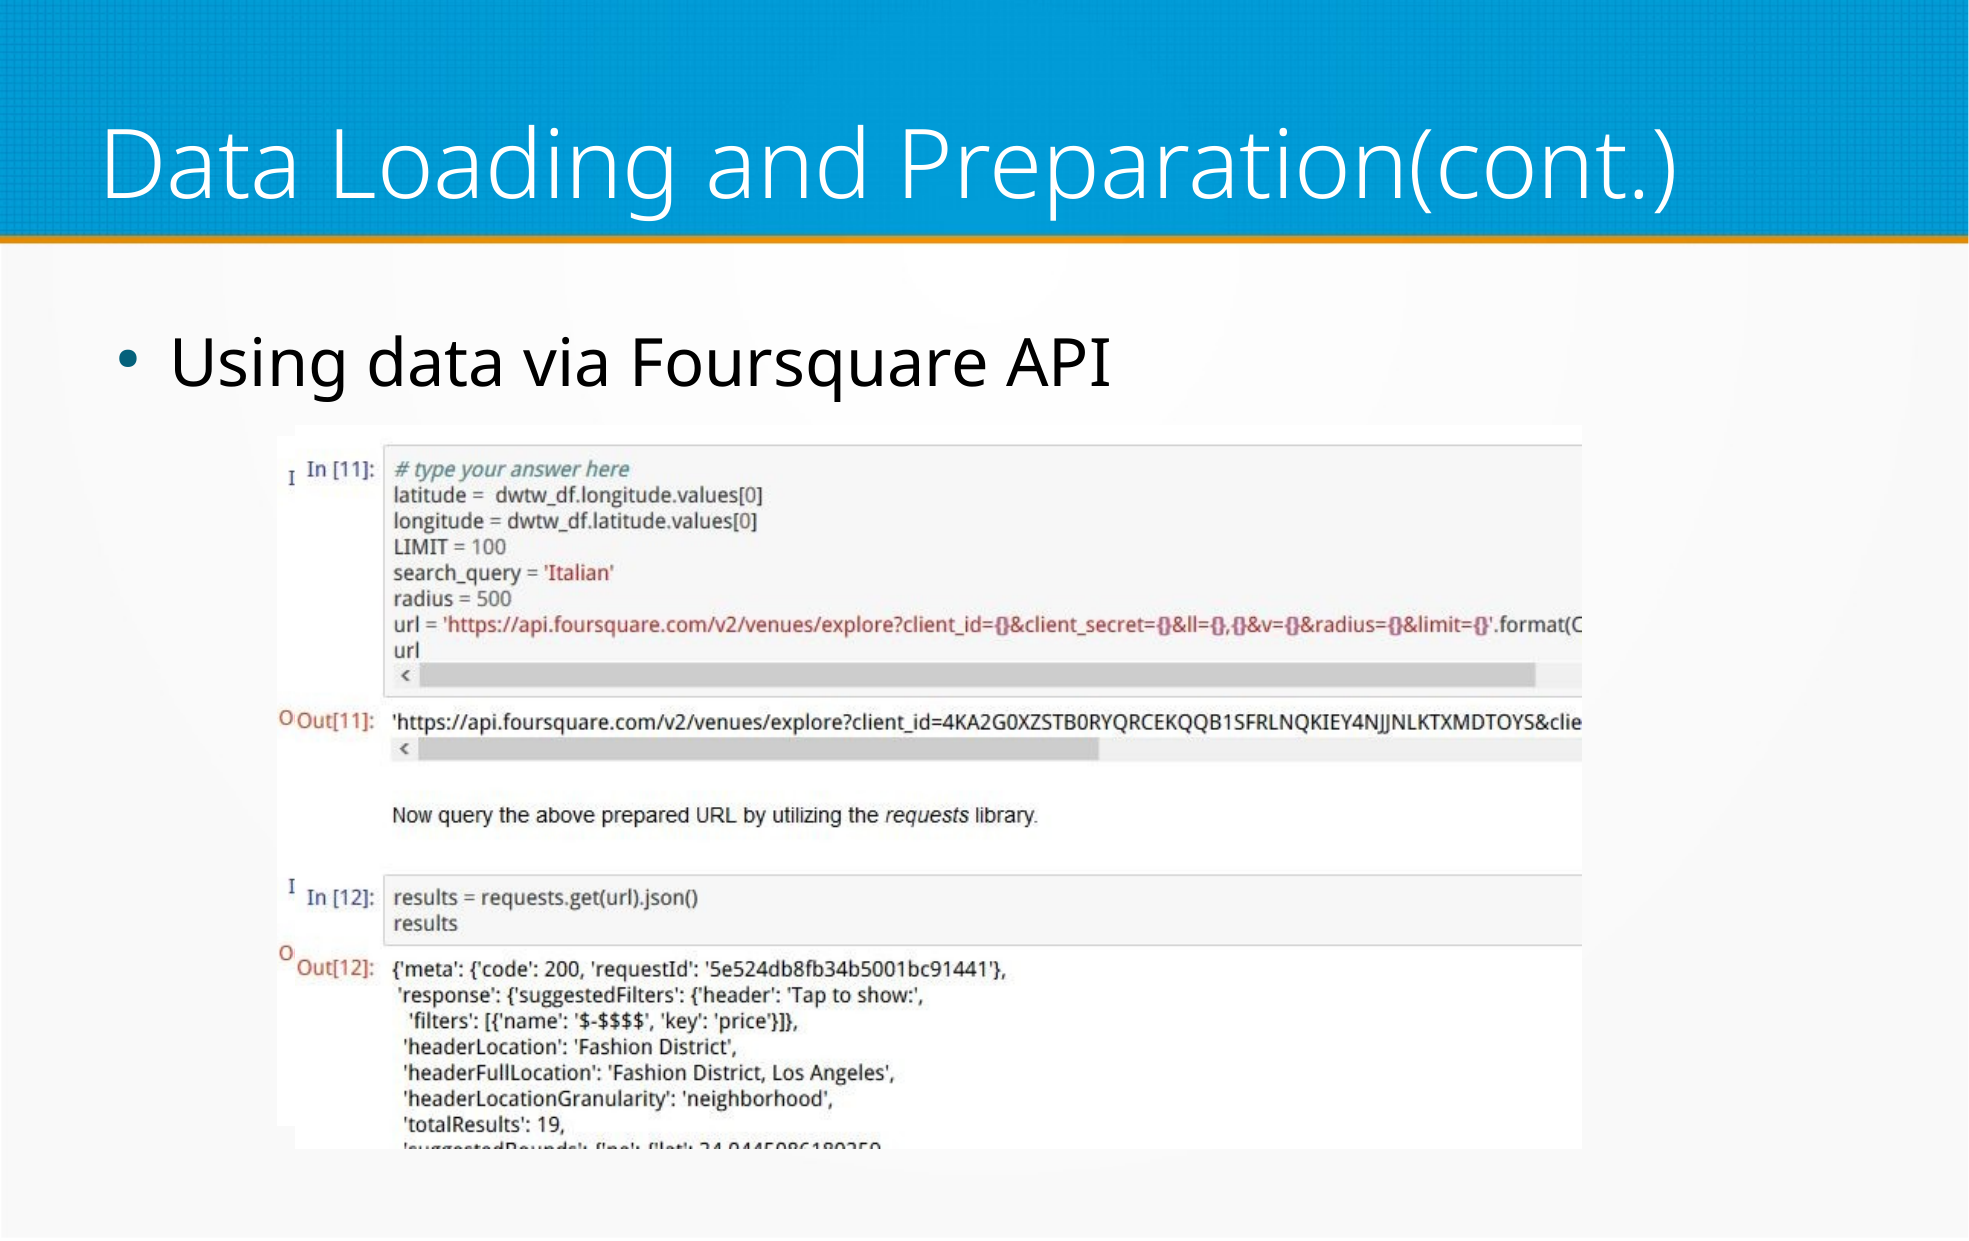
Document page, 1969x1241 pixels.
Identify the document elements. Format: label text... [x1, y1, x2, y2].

list Using data via Foursquare API [98, 315, 1861, 1081]
picture [0, 233, 1969, 1241]
title Data Loading and Preparation(cont.) [98, 19, 1870, 227]
